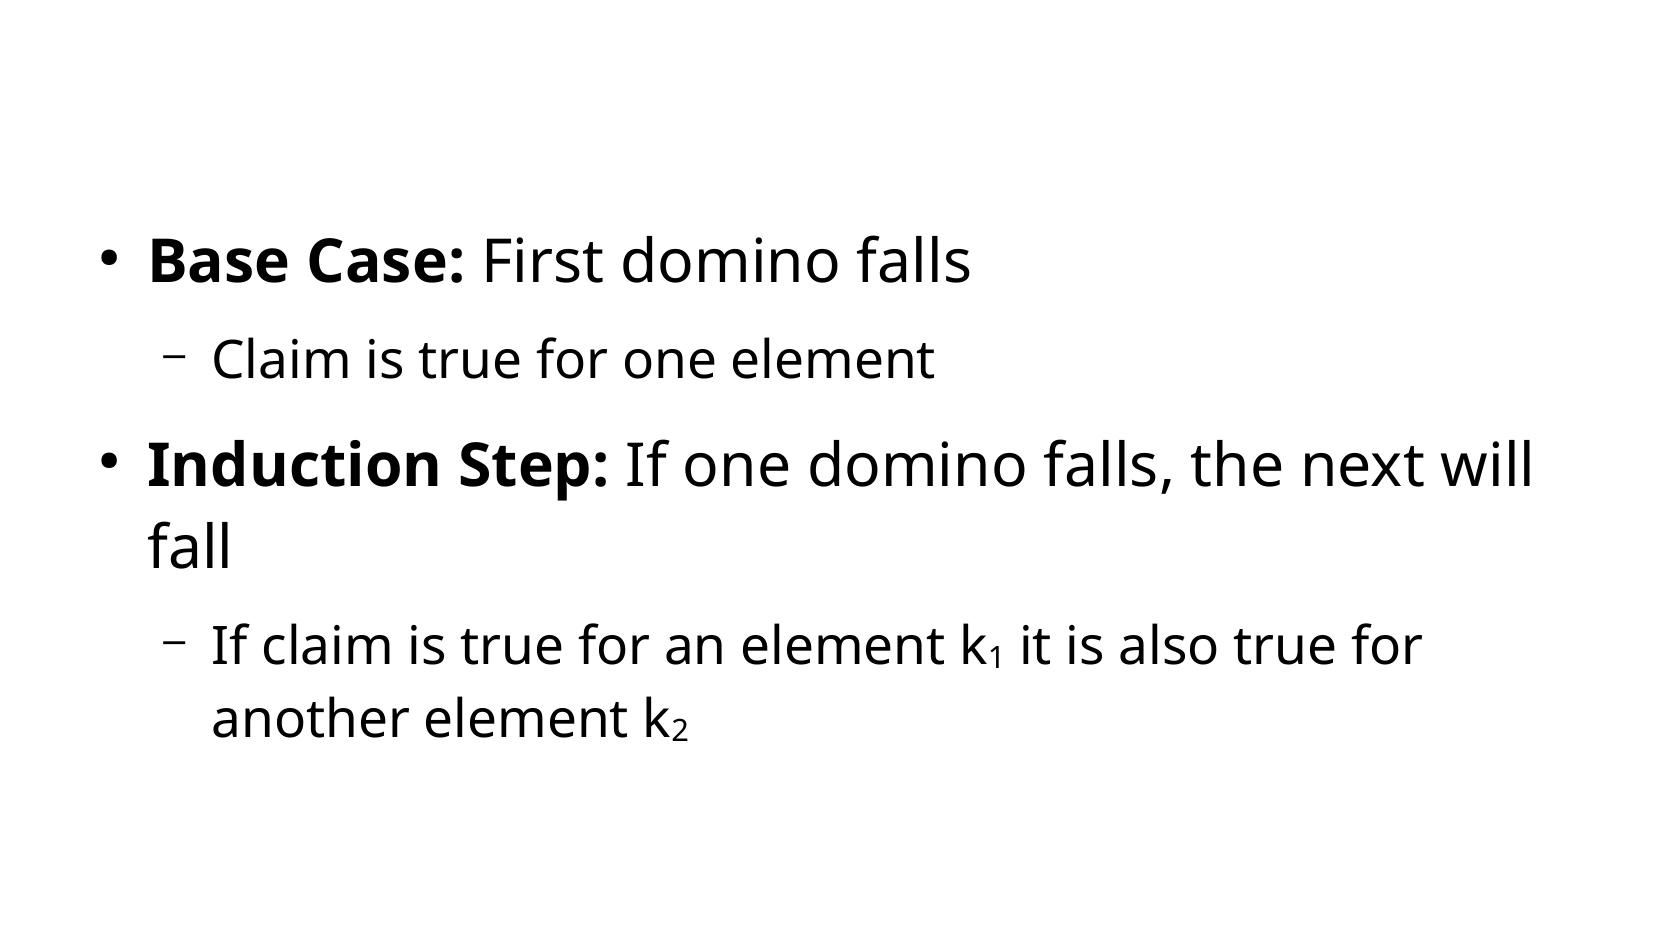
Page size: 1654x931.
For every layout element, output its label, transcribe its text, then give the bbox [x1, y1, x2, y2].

list Base Case: First domino falls Claim is true for one element Induction Step: If one domino falls, the next will fall If claim is true for an element k1 it is also true for another element k2 [82, 217, 1571, 758]
